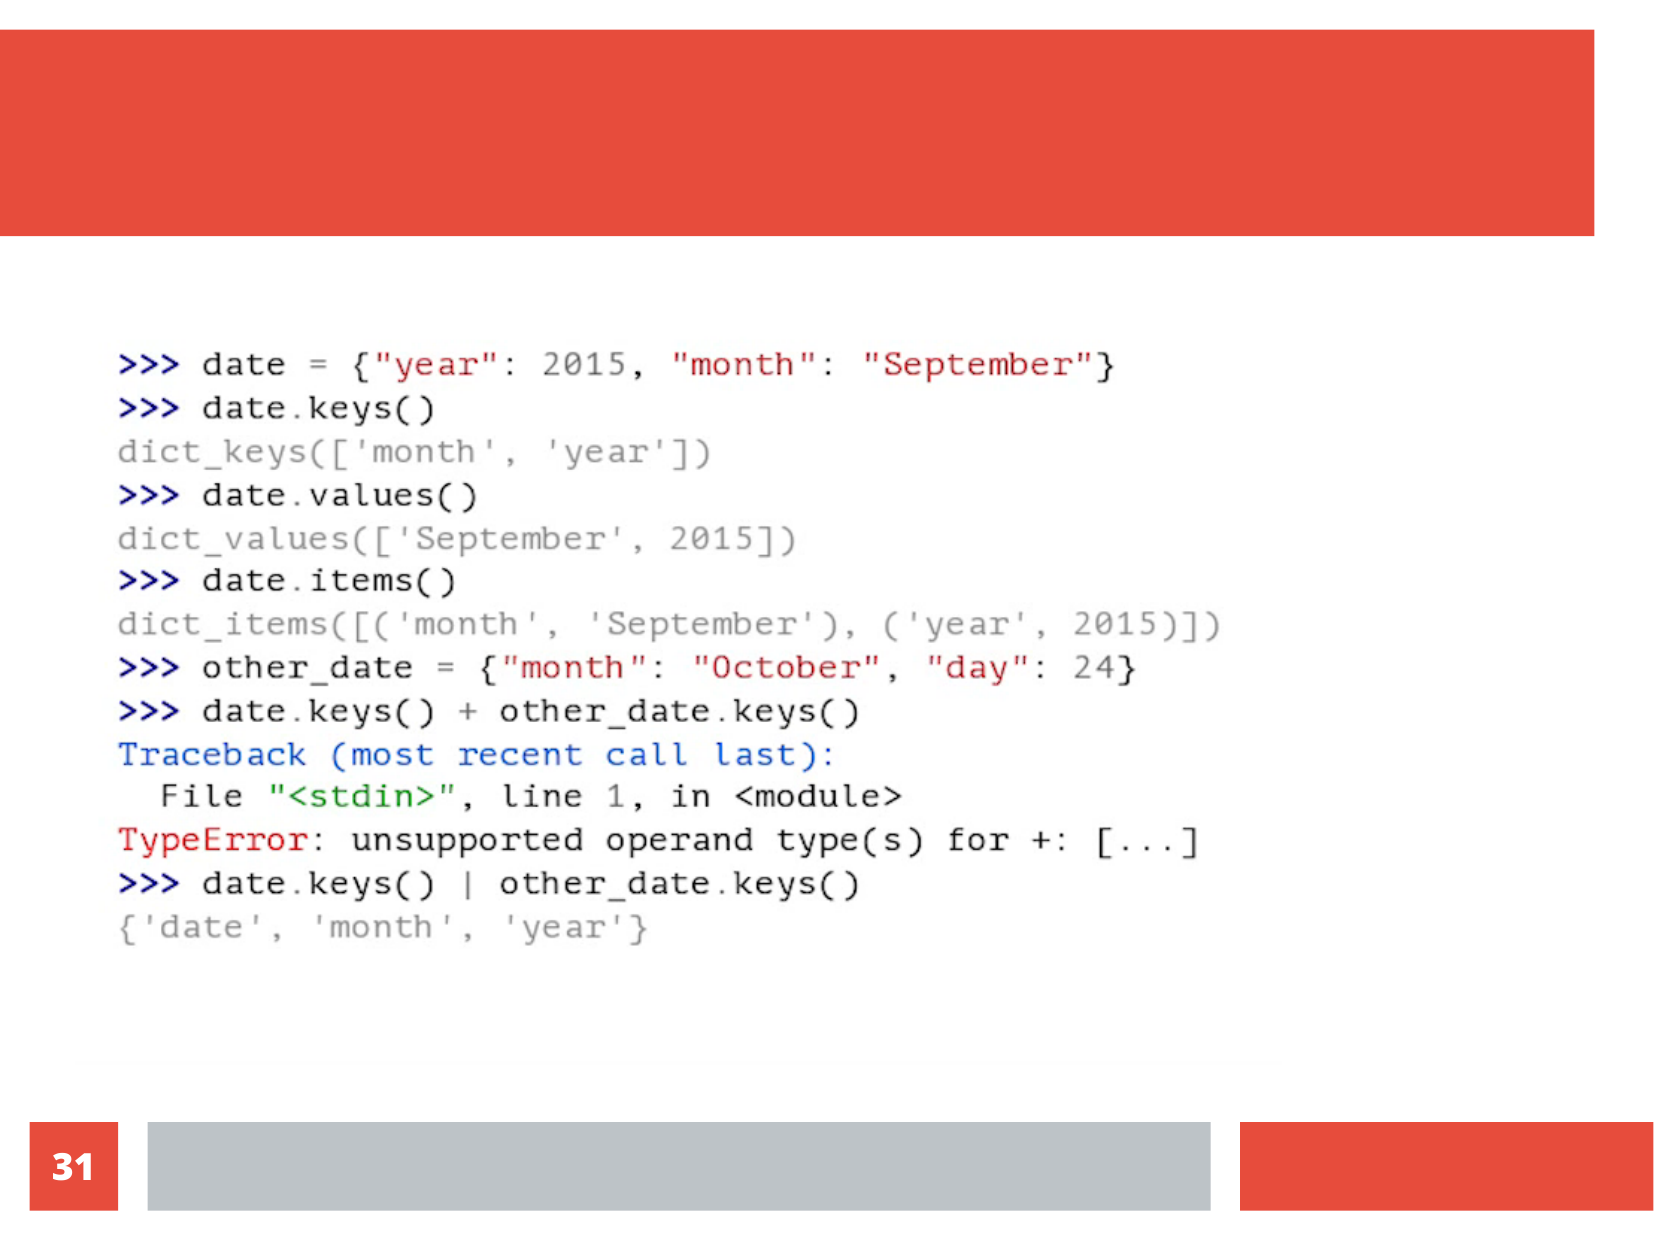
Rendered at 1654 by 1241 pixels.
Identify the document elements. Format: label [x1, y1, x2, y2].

picture [75, 297, 1282, 1066]
